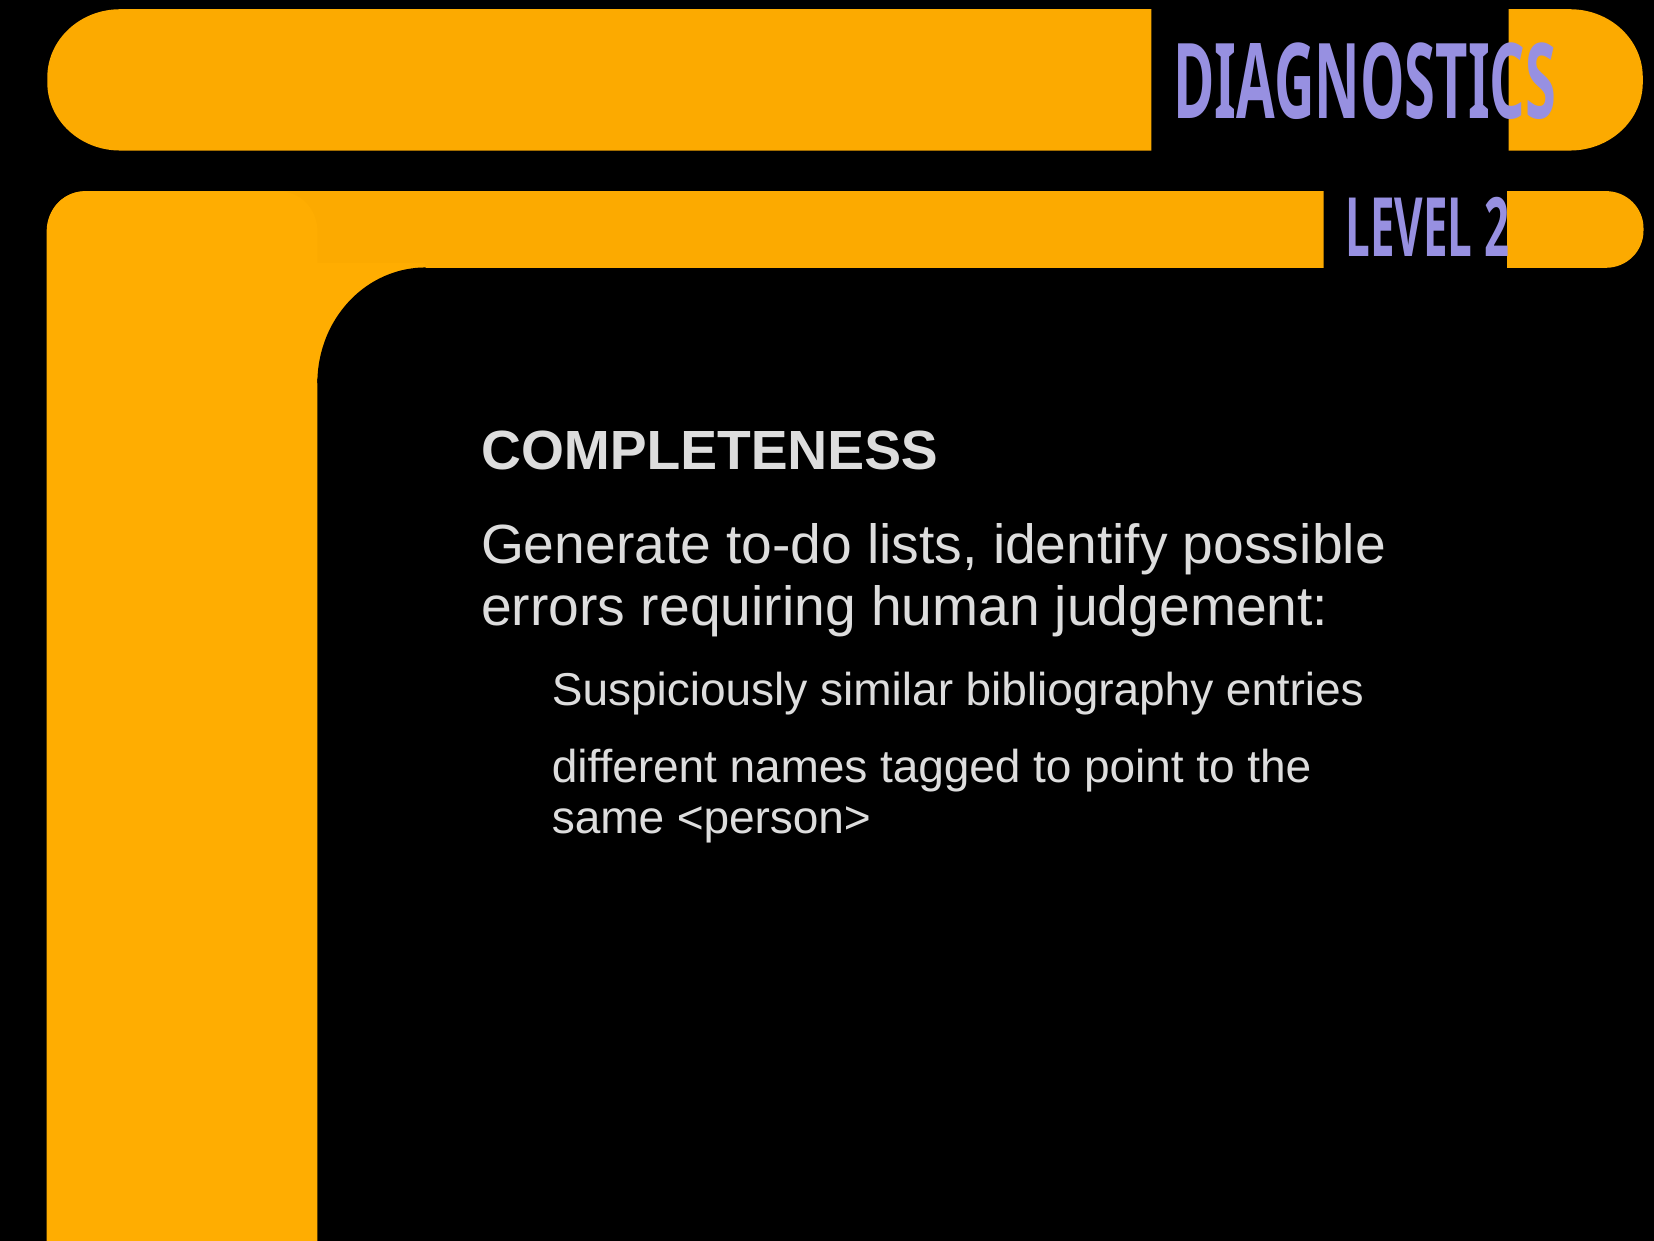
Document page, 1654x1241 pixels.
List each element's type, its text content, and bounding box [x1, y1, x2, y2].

picture [0, 0, 1654, 1241]
list COMPLETENESS Generate to-do lists, identify possible errors requiring human judgement: Suspiciously similar bibliography entries different names tagged to point to the same <person> [410, 419, 1417, 1171]
